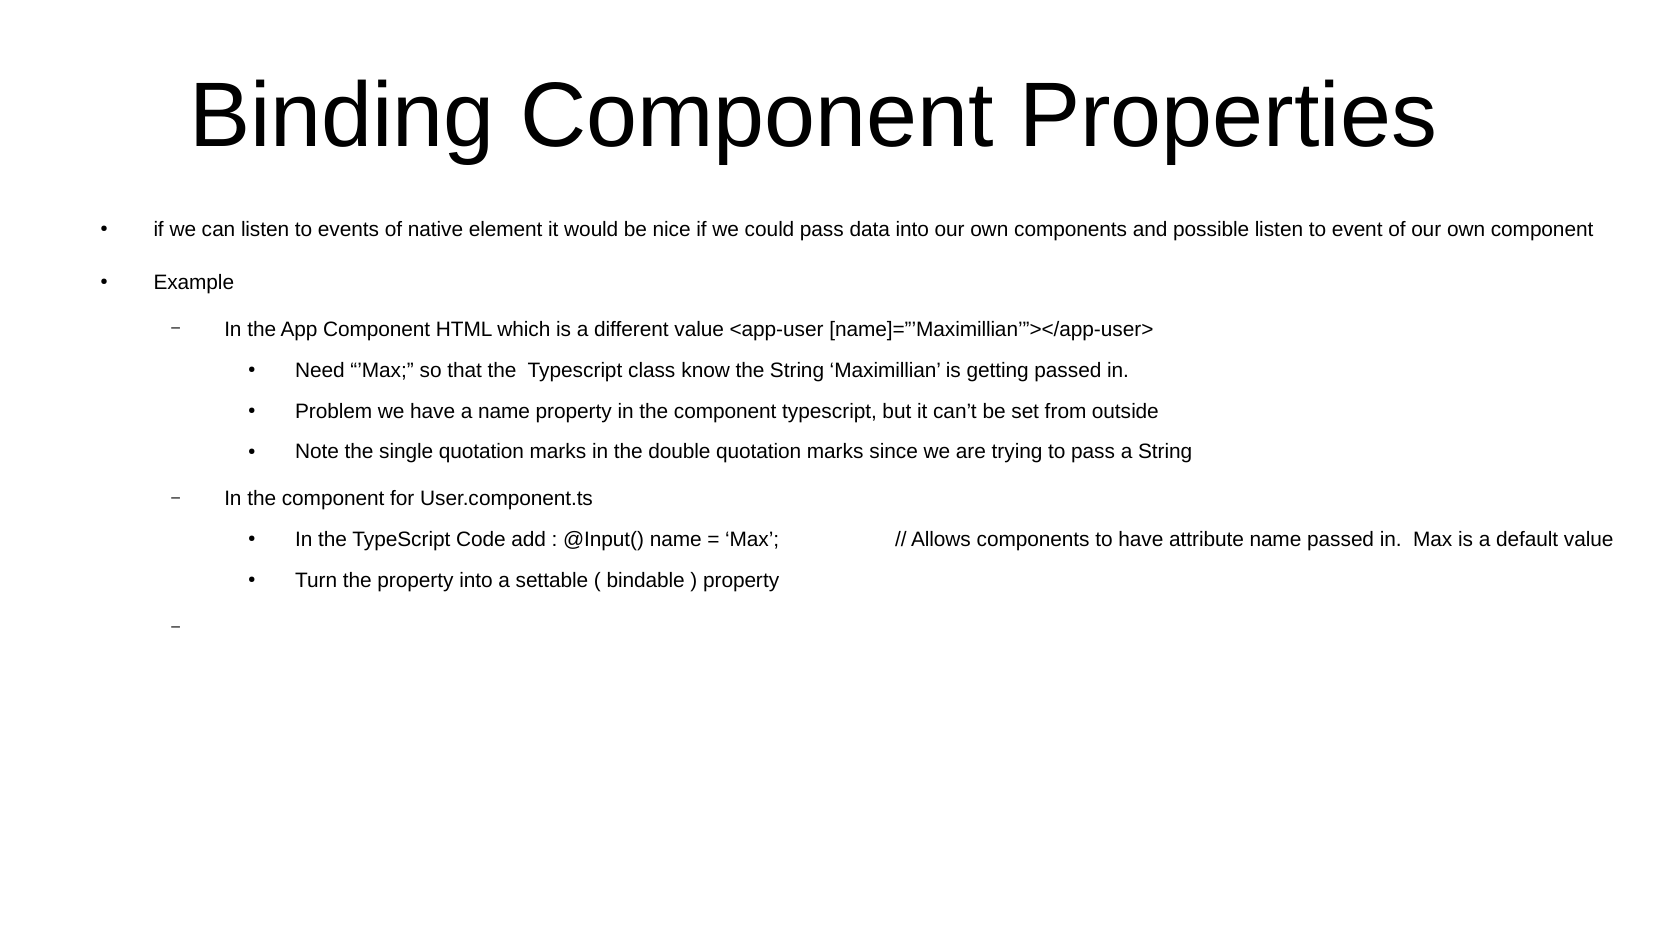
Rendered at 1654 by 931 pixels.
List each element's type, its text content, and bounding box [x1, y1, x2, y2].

list if we can listen to events of native element it would be nice if we could pass data into our own components and possible listen to event of our own component Example In the App Component HTML which is a different value <app-user [name]=”’Maximillian’”></app-user> Need “’Max;” so that the Typescript class know the String ‘Maximillian’ is getting passed in. Problem we have a name property in the component typescript, but it can’t be set from outside Note the single quotation marks in the double quotation marks since we are trying to pass a String In the component for User.component.ts In the TypeScript Code add : @Input() name = ‘Max’; // Allows components to have attribute name passed in. Max is a default value Turn the property into a settable ( bindable ) property [82, 217, 1636, 916]
title Binding Component Properties [82, 37, 1571, 193]
